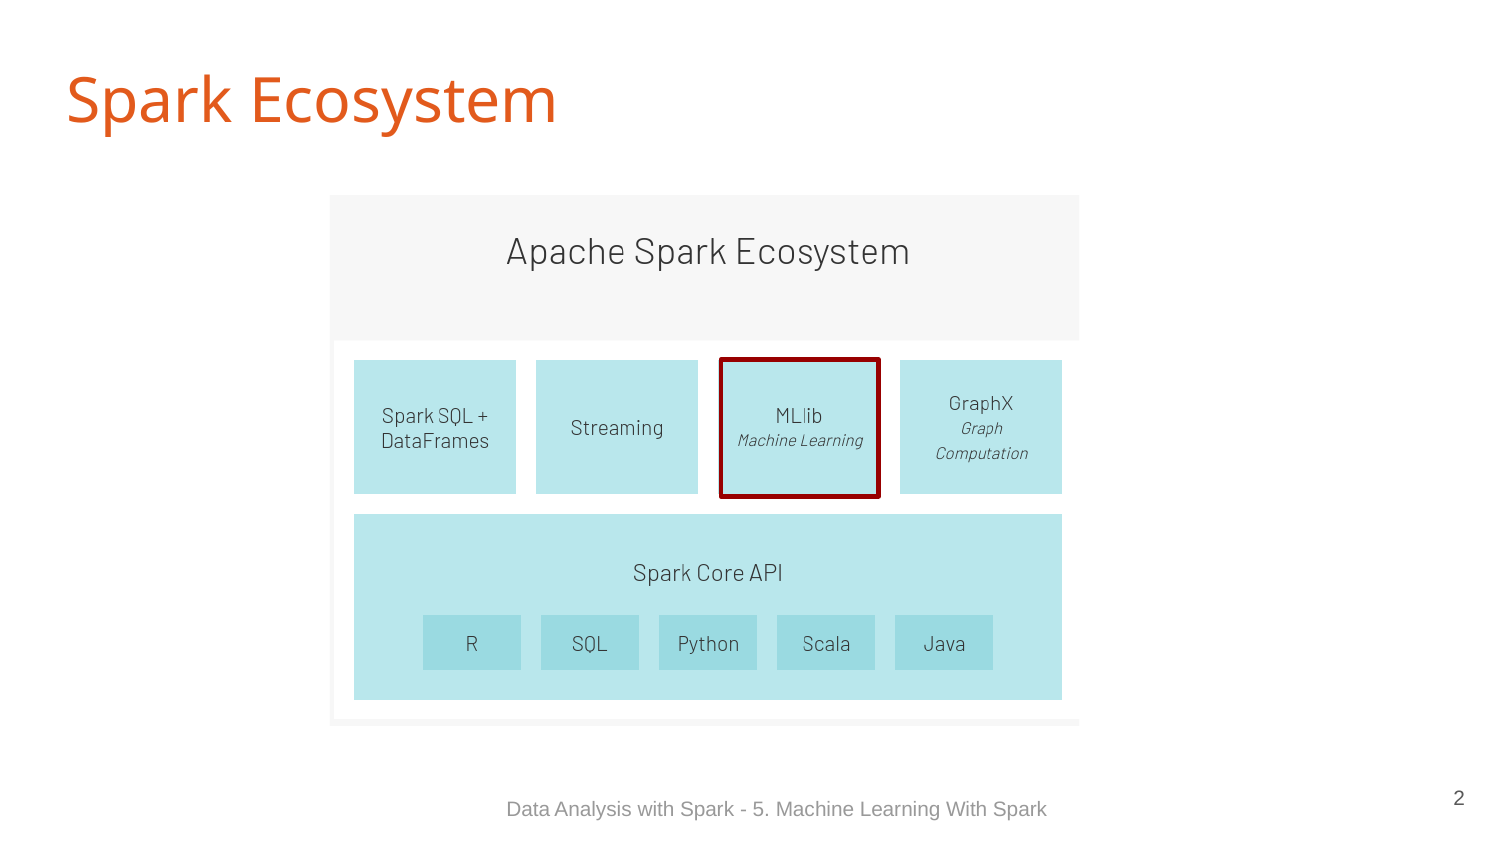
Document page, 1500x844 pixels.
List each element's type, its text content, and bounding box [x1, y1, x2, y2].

title Spark Ecosystem [51, 34, 1184, 129]
text_box Data Analysis with Spark - 5. Machine Learning With Spark [480, 781, 1074, 830]
slide_number <number> [1389, 764, 1480, 830]
picture [329, 195, 1080, 726]
